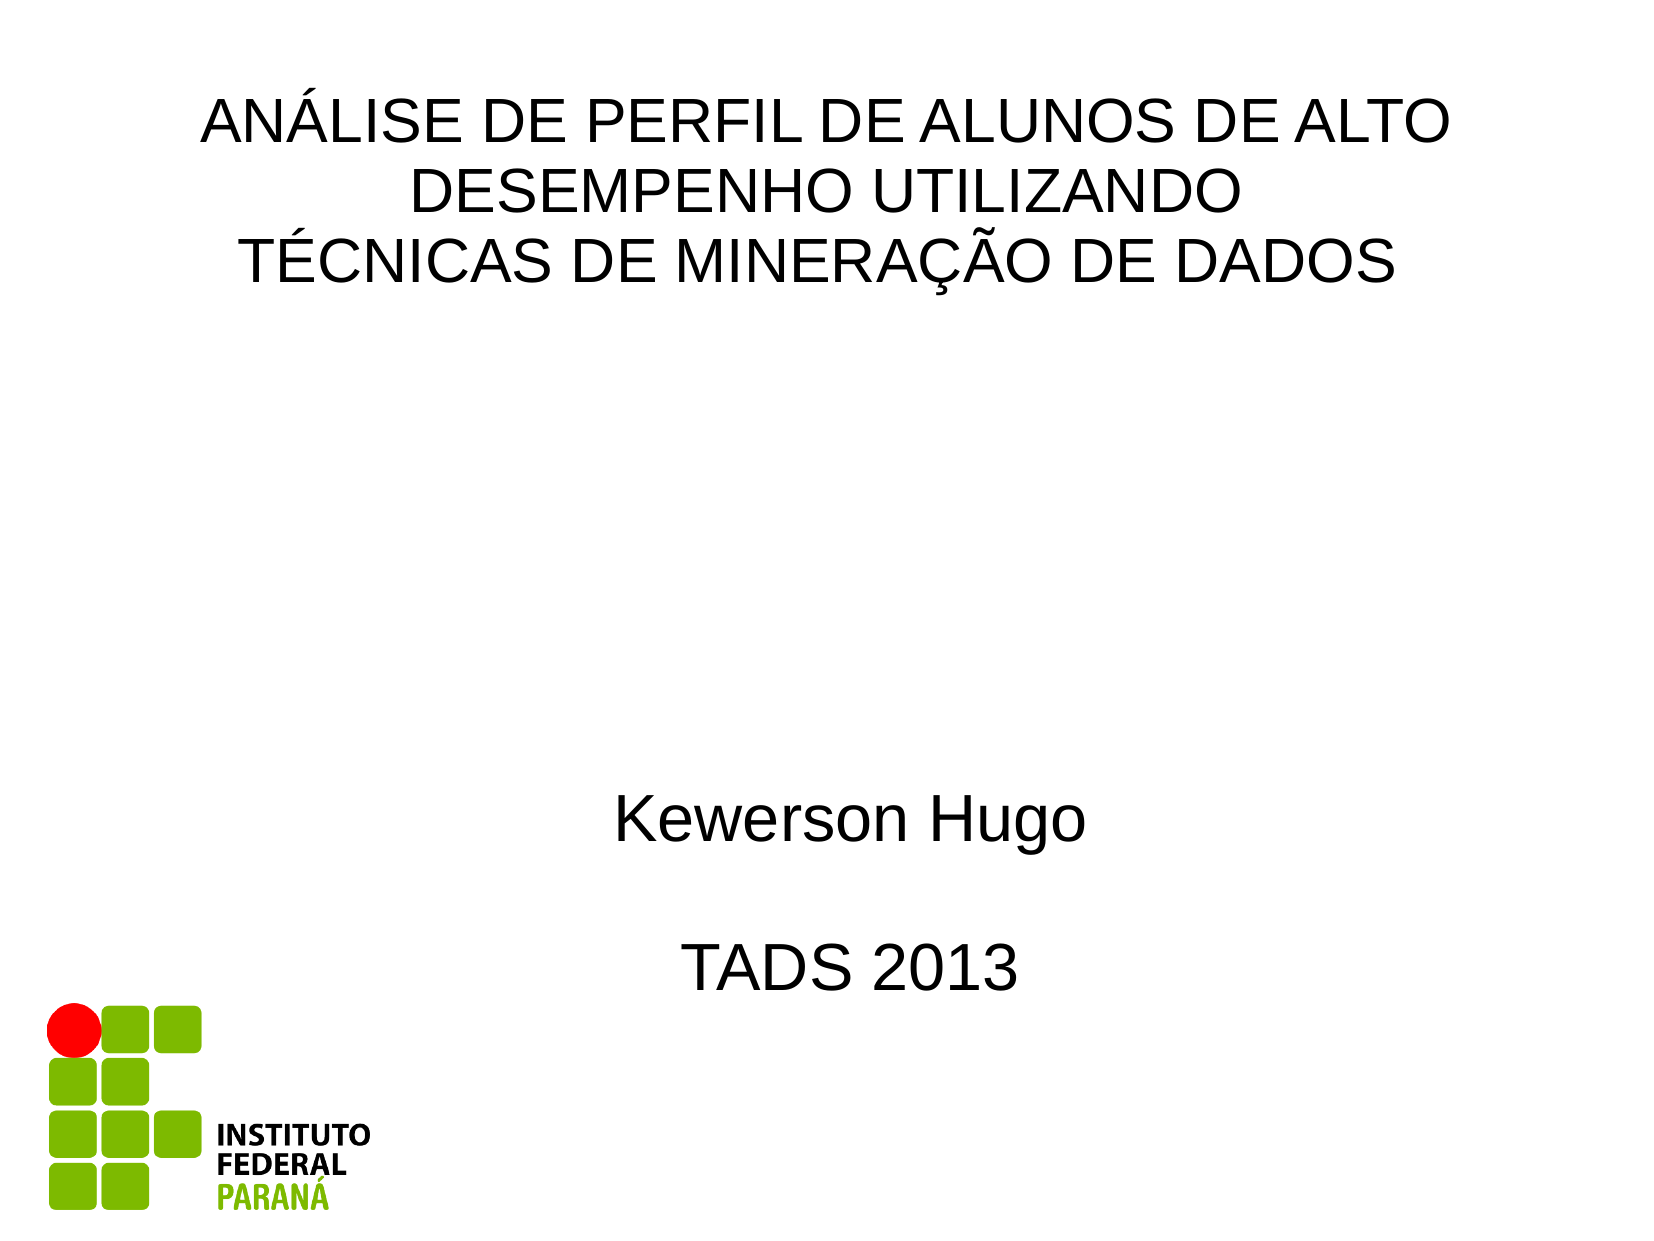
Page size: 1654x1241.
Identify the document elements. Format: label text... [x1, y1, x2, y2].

subtitle Kewerson Hugo TADS 2013 [106, 318, 1595, 1018]
picture [47, 1003, 370, 1211]
title ANÁLISE DE PERFIL DE ALUNOS DE ALTO DESEMPENHO UTILIZANDO TÉCNICAS DE MINERAÇÃO DE DADOS [82, 85, 1571, 296]
